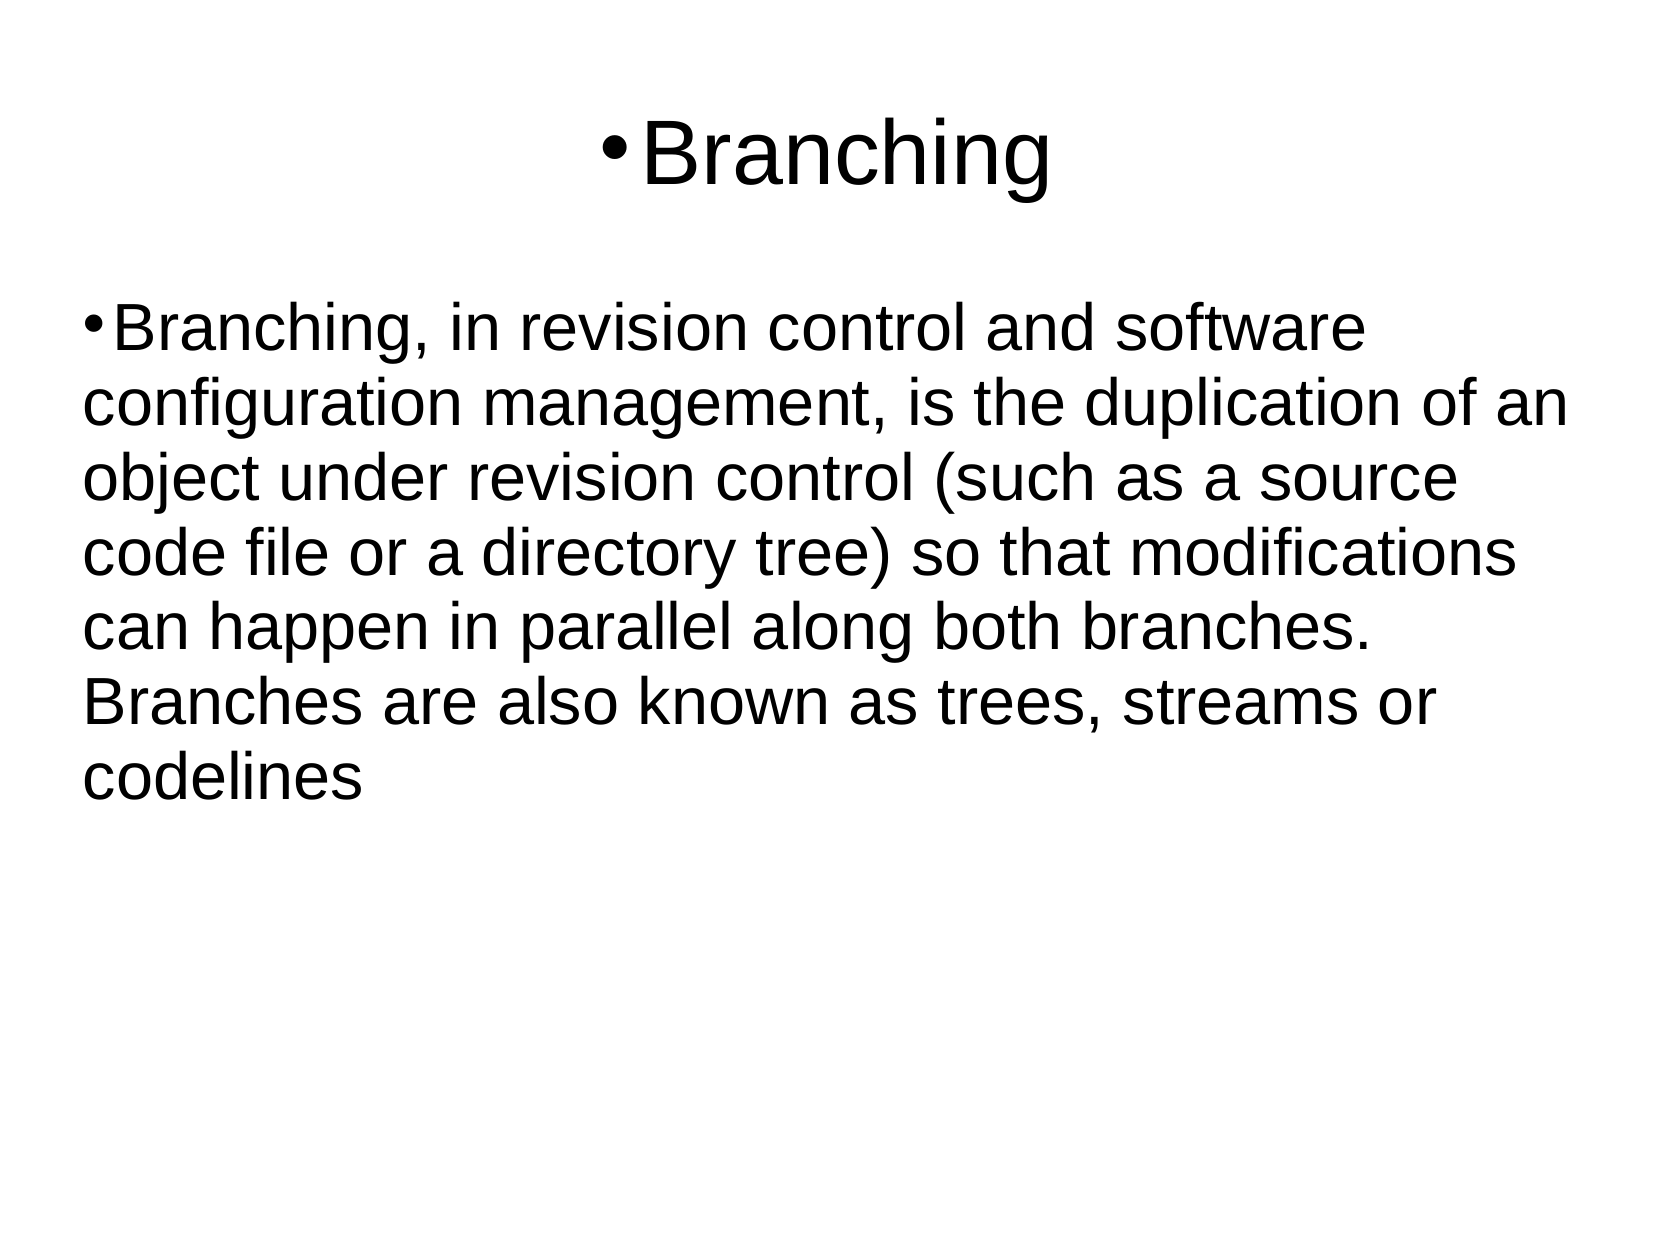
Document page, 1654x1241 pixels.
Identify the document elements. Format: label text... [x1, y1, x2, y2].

text_box Branching, in revision control and software configuration management, is the duplication of an object under revision control (such as a source code file or a directory tree) so that modifications can happen in parallel along both branches. Branches are also known as trees, streams or codelines [82, 290, 1571, 1010]
text_box Branching [82, 49, 1571, 257]
